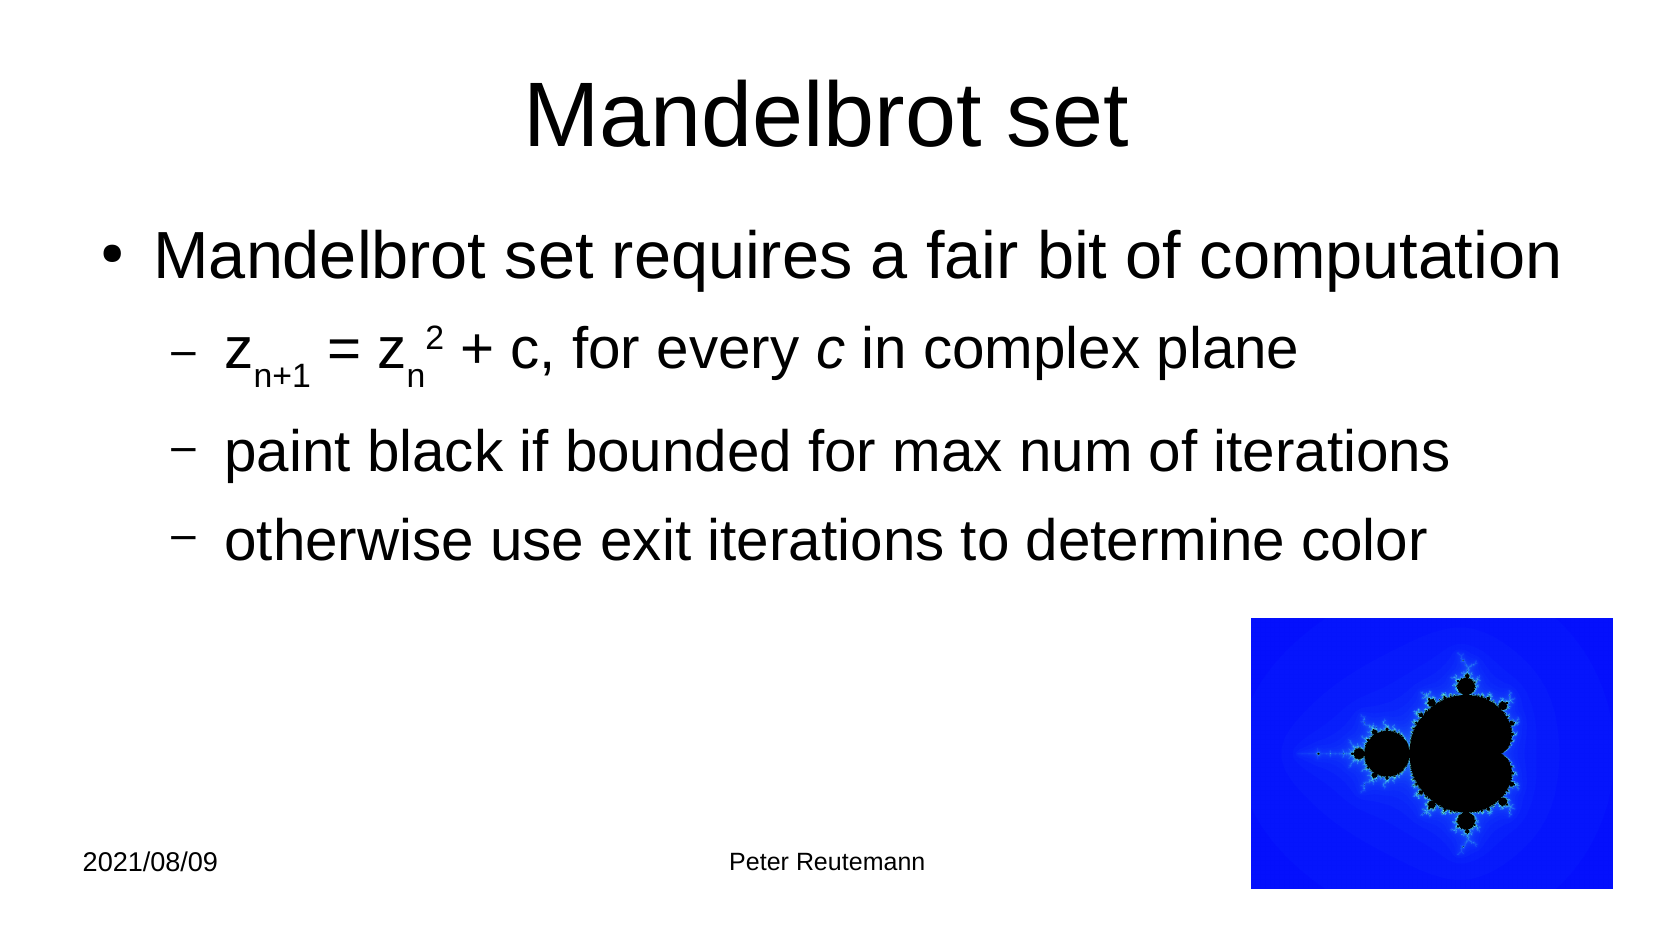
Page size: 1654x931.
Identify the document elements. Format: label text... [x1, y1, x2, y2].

picture [1251, 618, 1613, 889]
list Mandelbrot set requires a fair bit of computation zn+1 = zn2 + c, for every c in complex plane paint black if bounded for max num of iterations otherwise use exit iterations to determine color [82, 217, 1571, 758]
title Mandelbrot set [82, 37, 1571, 193]
